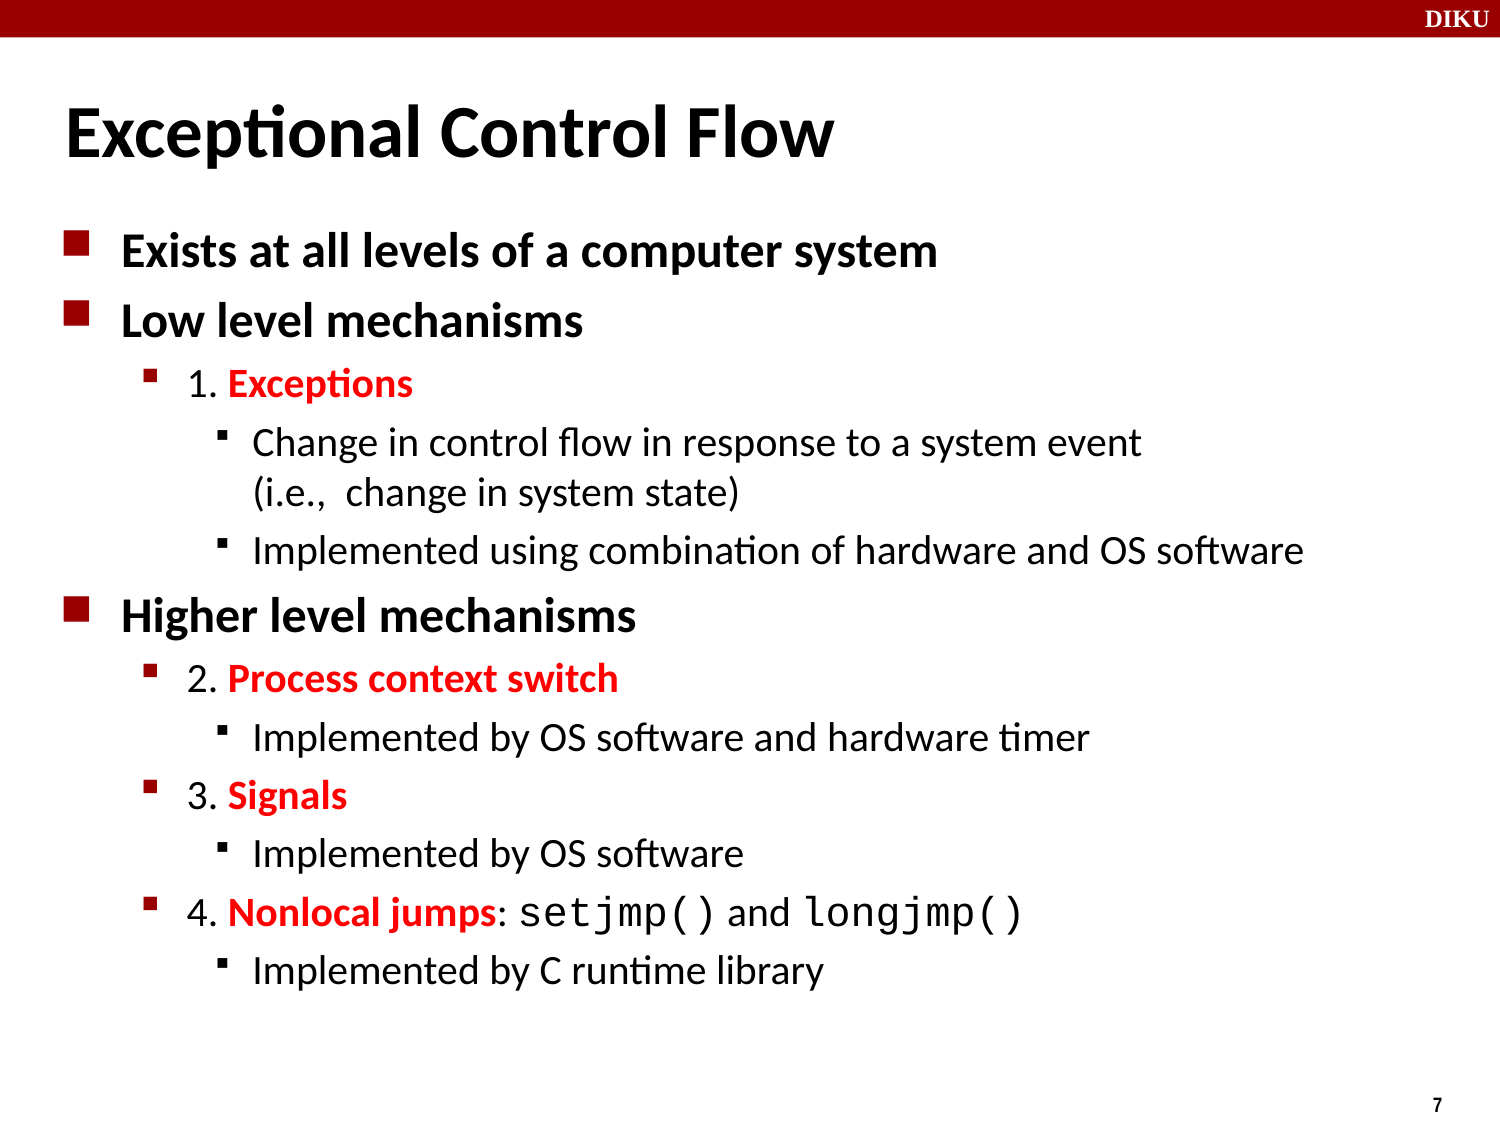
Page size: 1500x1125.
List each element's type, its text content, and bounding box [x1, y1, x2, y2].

title Exceptional Control Flow [50, 80, 1475, 175]
list Exists at all levels of a computer system Low level mechanisms 1. Exceptions Change in control flow in response to a system event (i.e., change in system state) Implemented using combination of hardware and OS software Higher level mechanisms 2. Process context switch Implemented by OS software and hardware timer 3. Signals Implemented by OS software 4. Nonlocal jumps: setjmp() and longjmp() Implemented by C runtime library [49, 210, 1409, 1050]
